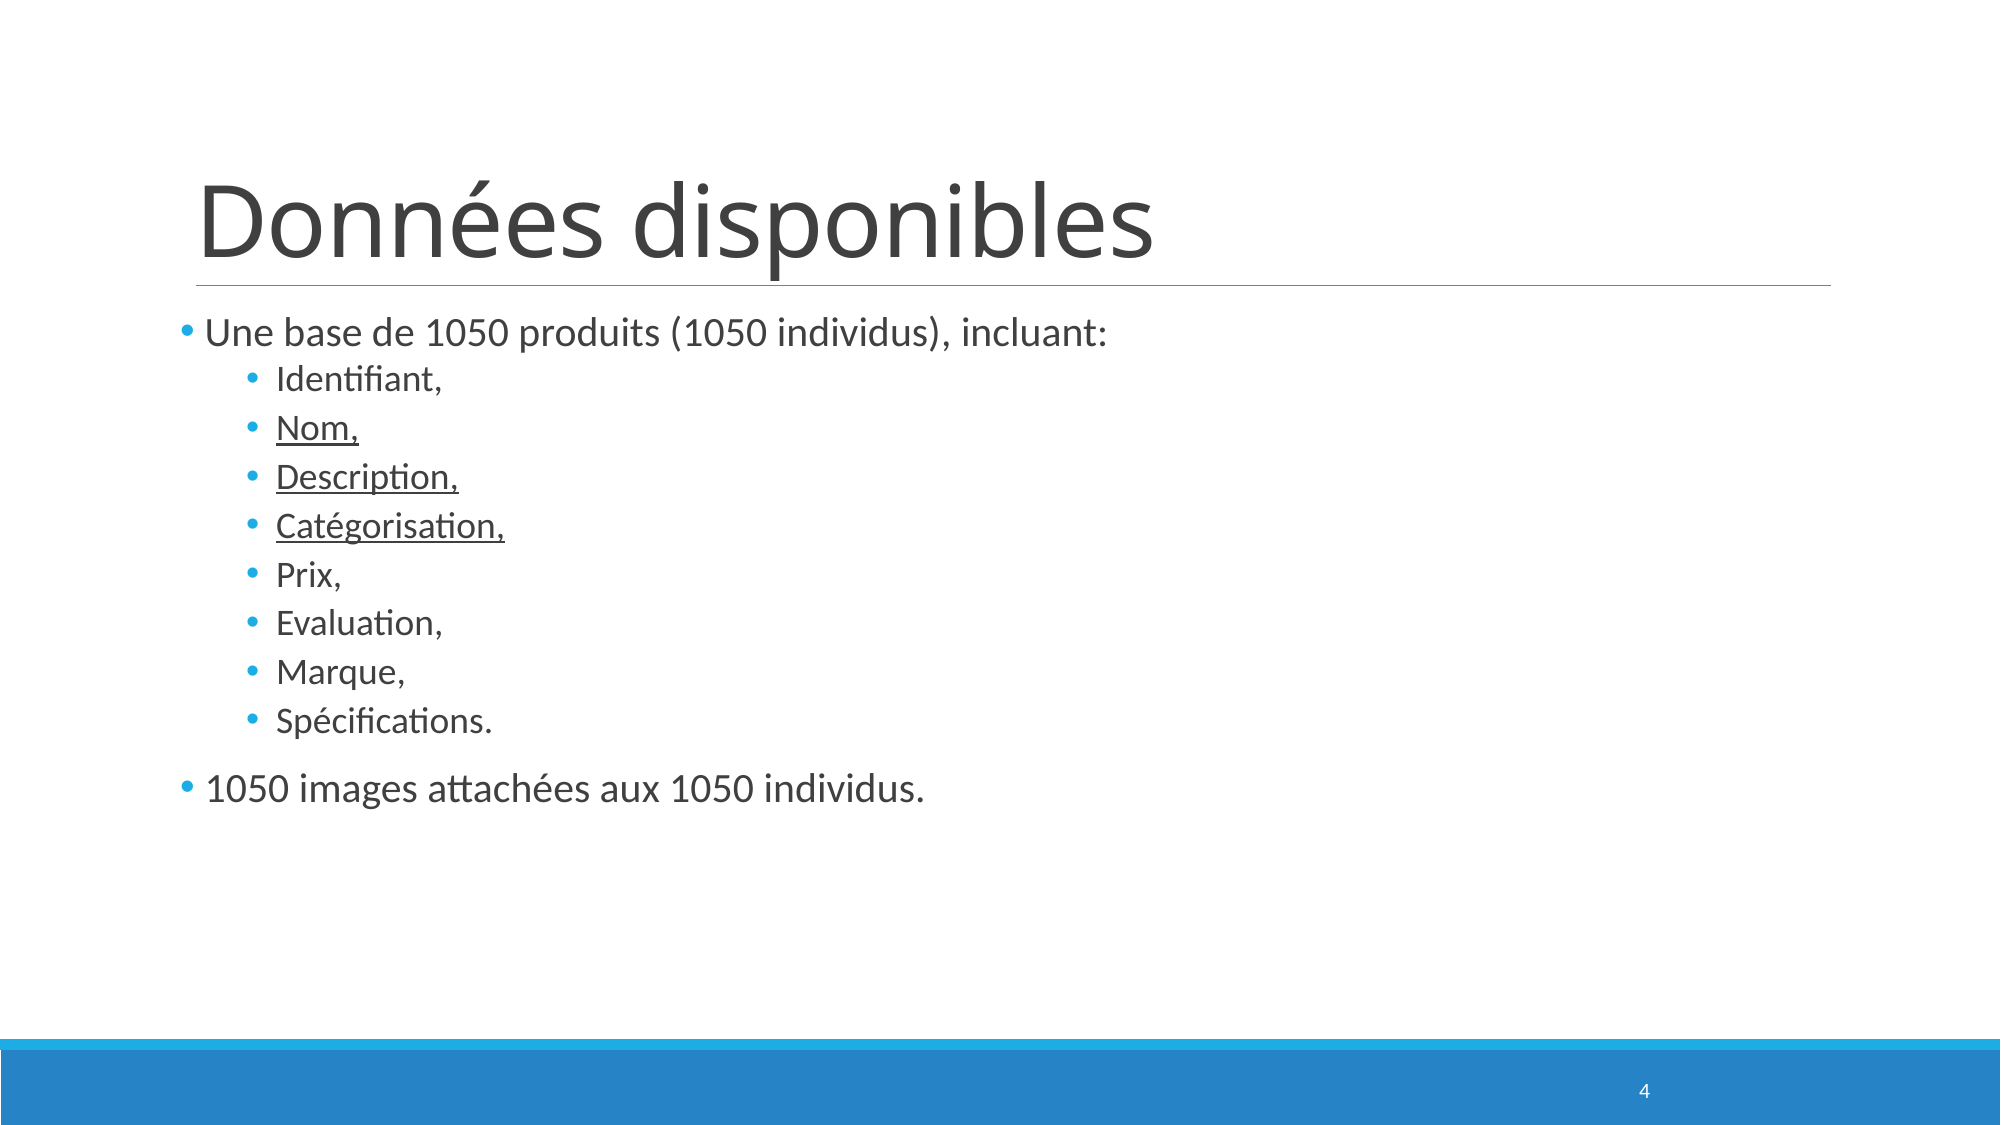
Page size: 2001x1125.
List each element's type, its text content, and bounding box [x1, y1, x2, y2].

text_box [1624, 1059, 1840, 1120]
list Une base de 1050 produits (1050 individus), incluant: Identifiant, Nom, Description, Catégorisation, Prix, Evaluation, Marque, Spécifications. 1050 images attachées aux 1050 individus. [180, 302, 1831, 963]
title Données disponibles [180, 47, 1831, 286]
